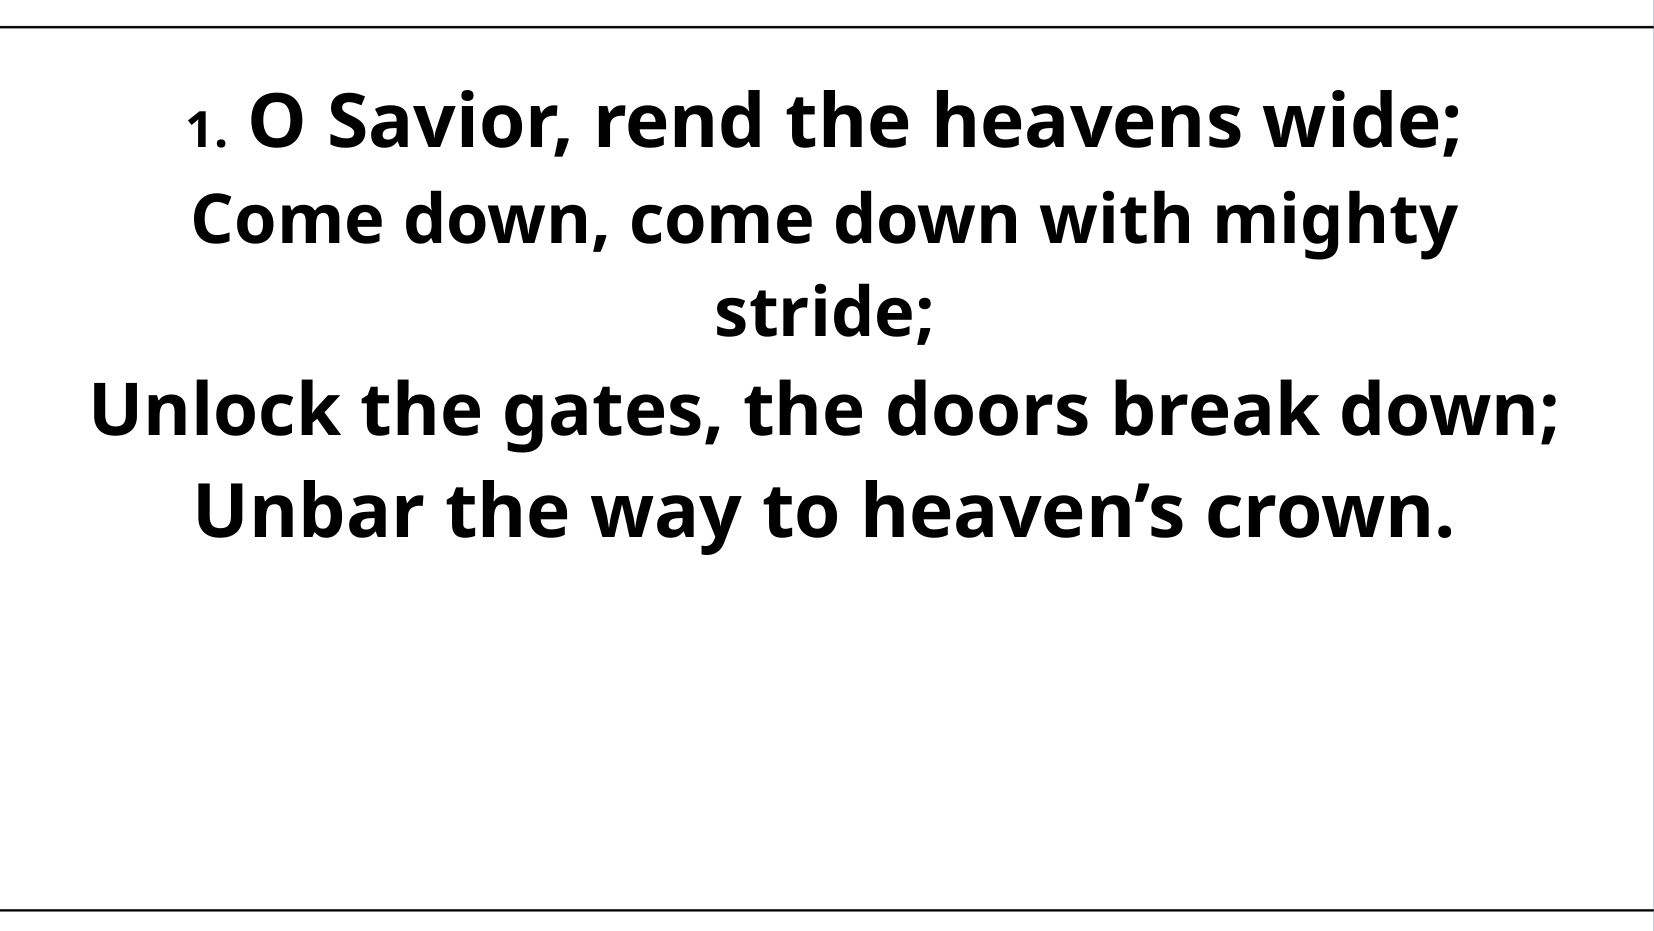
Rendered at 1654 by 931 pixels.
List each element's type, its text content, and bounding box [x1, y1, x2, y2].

picture [0, 0, 1654, 931]
text_box 1. O Savior, rend the heavens wide; Come down, come down with mighty stride; Unlock the gates, the doors break down; Unbar the way to heaven’s crown. [60, 60, 1591, 481]
